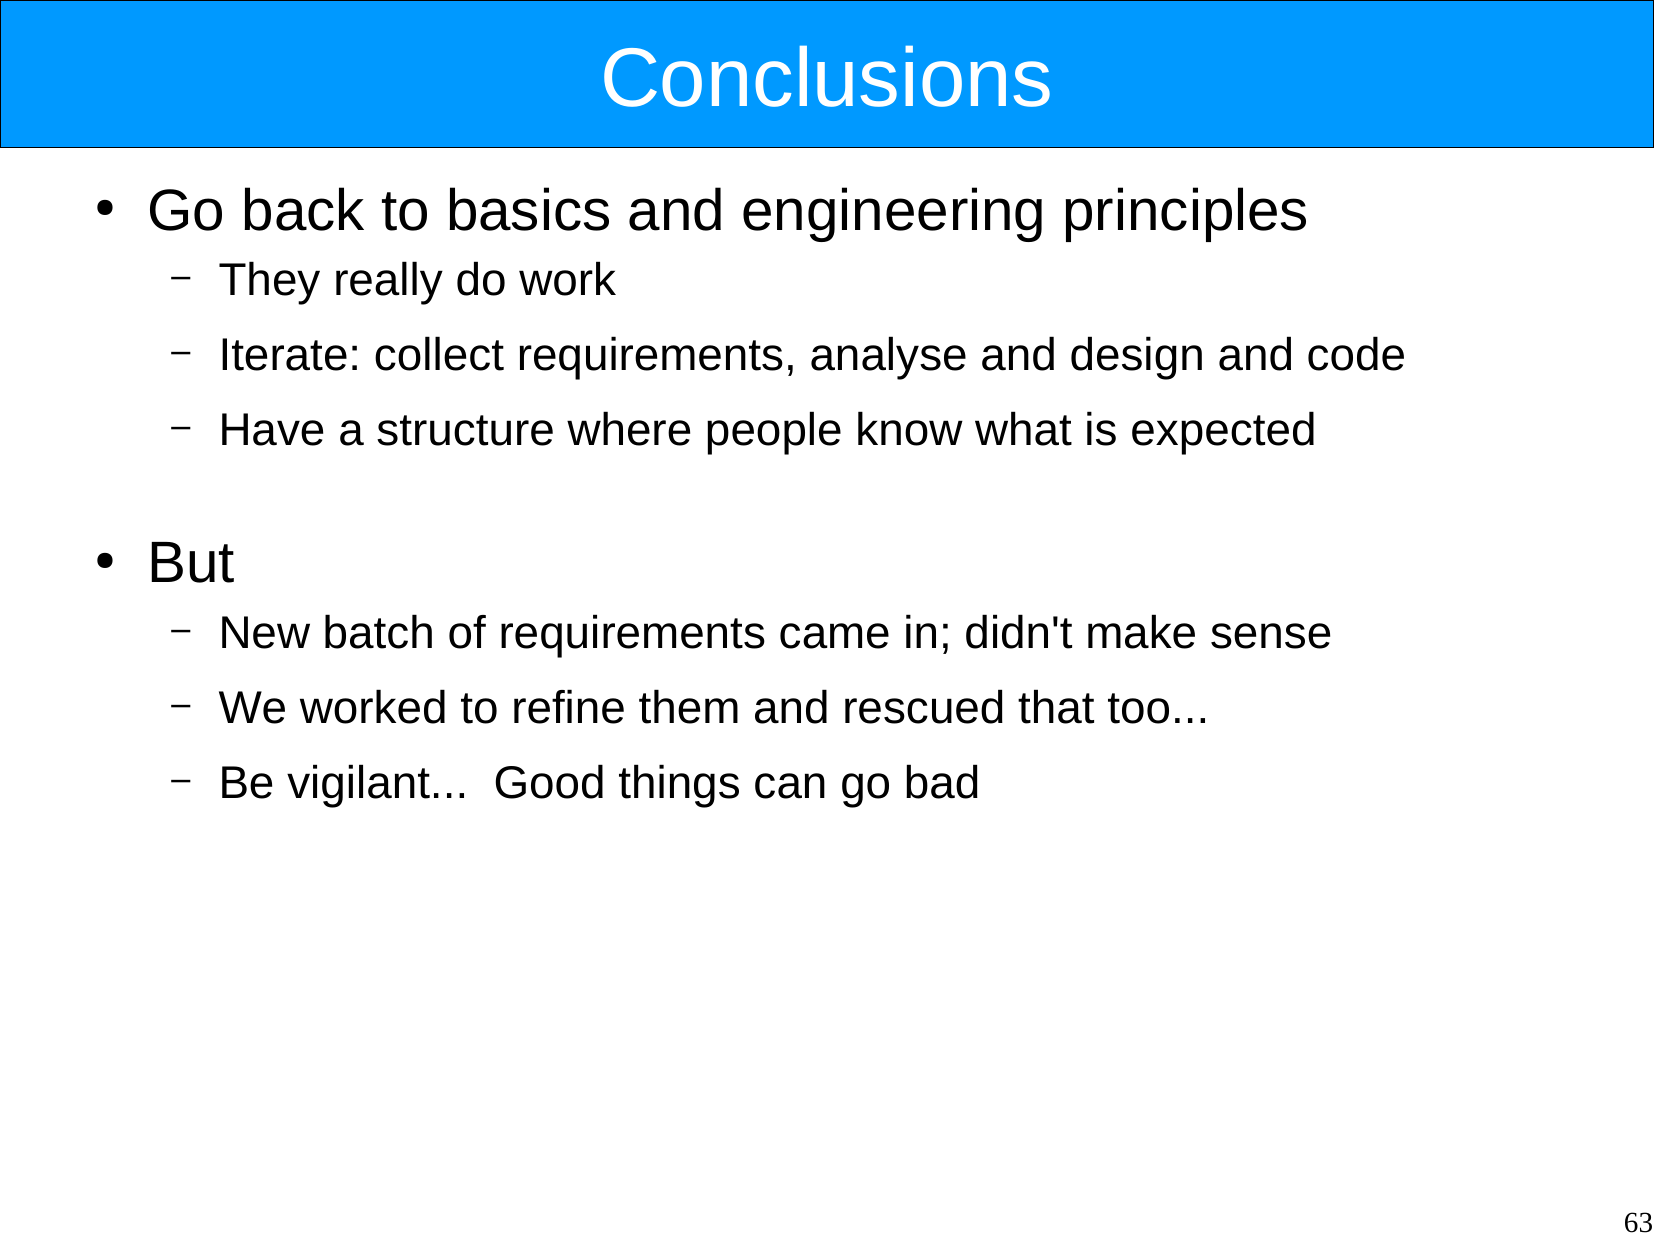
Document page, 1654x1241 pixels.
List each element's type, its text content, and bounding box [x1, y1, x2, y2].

list Go back to basics and engineering principles They really do work Iterate: collect requirements, analyse and design and code Have a structure where people know what is expected But New batch of requirements came in; didn't make sense We worked to refine them and rescued that too... Be vigilant... Good things can go bad [76, 177, 1565, 1196]
title Conclusions [82, 21, 1571, 135]
